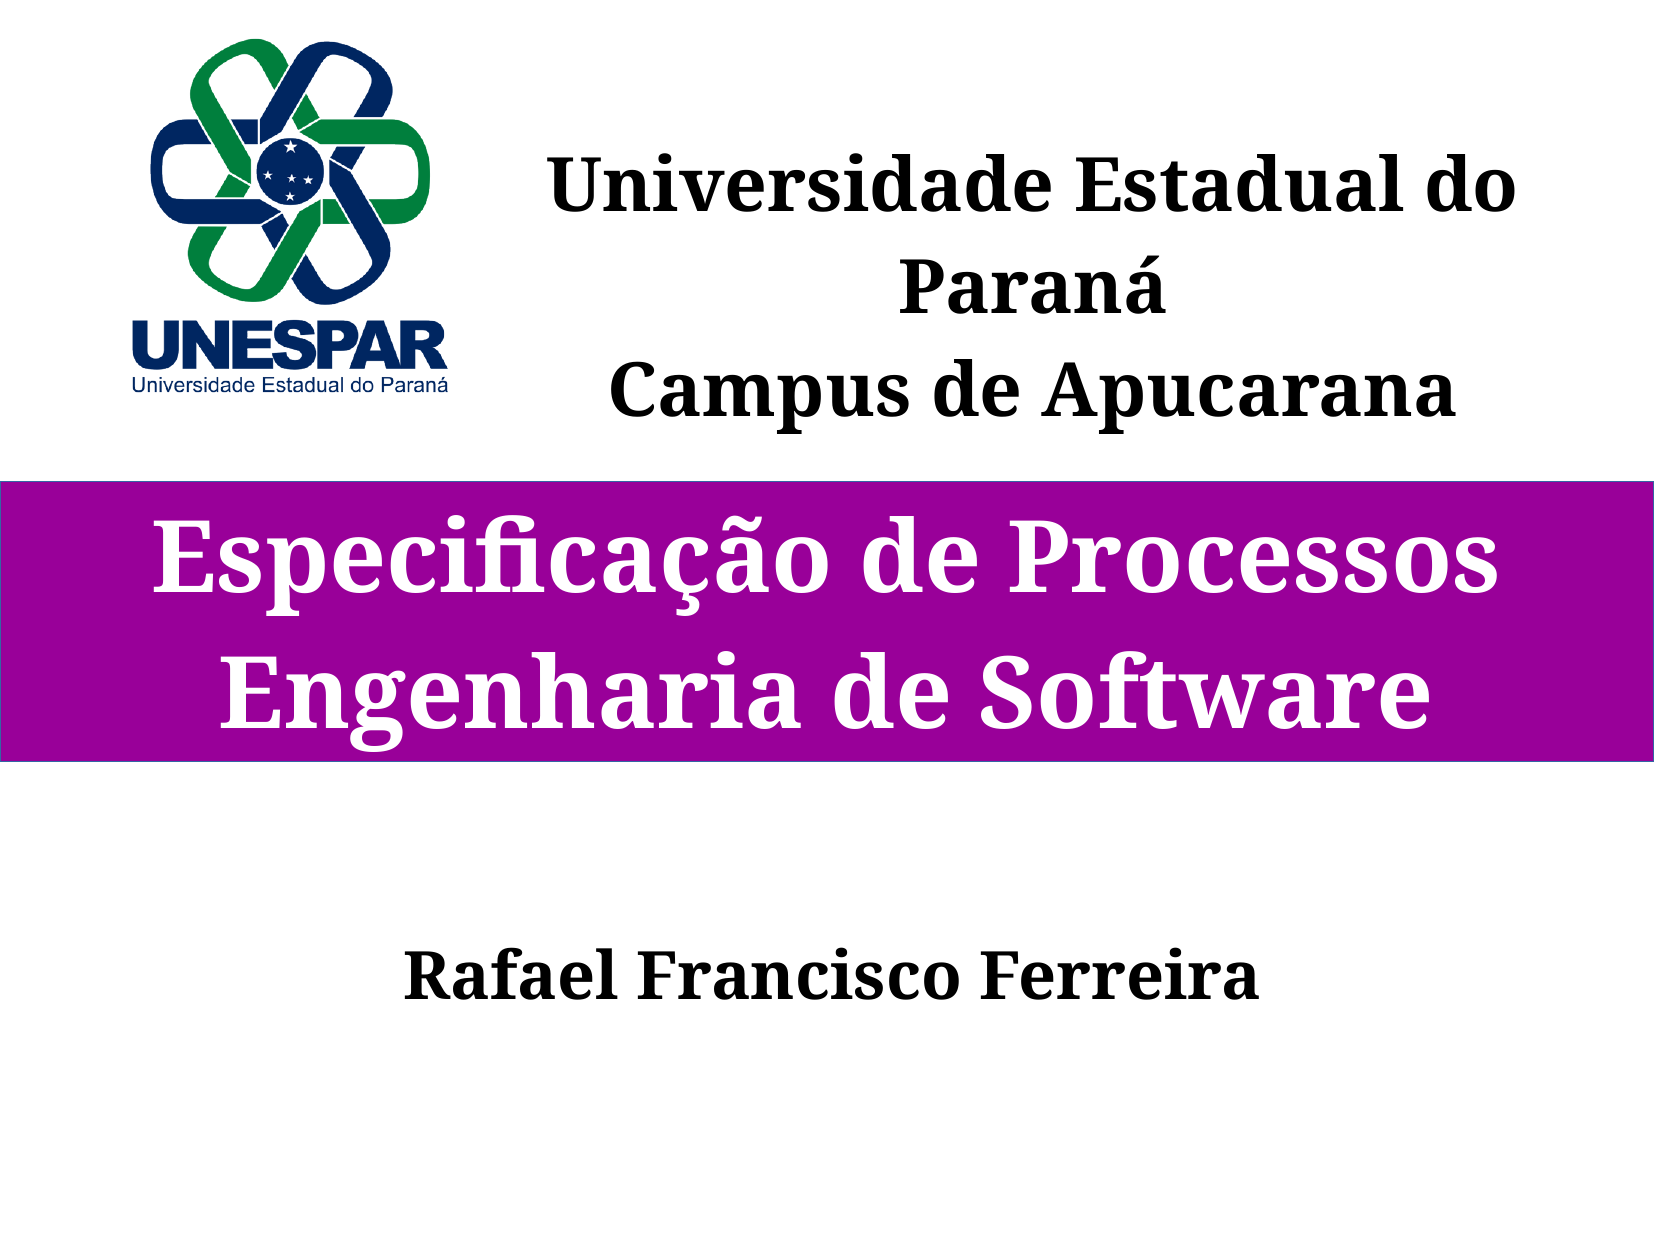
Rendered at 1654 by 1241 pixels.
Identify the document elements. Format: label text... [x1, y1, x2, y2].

text_box Rafael Francisco Ferreira [248, 921, 1418, 1111]
text_box Especificação de Processos Engenharia de Software [0, 481, 1654, 762]
text_box Universidade Estadual do Paraná Campus de Apucarana [451, 124, 1619, 313]
picture [129, 35, 451, 396]
